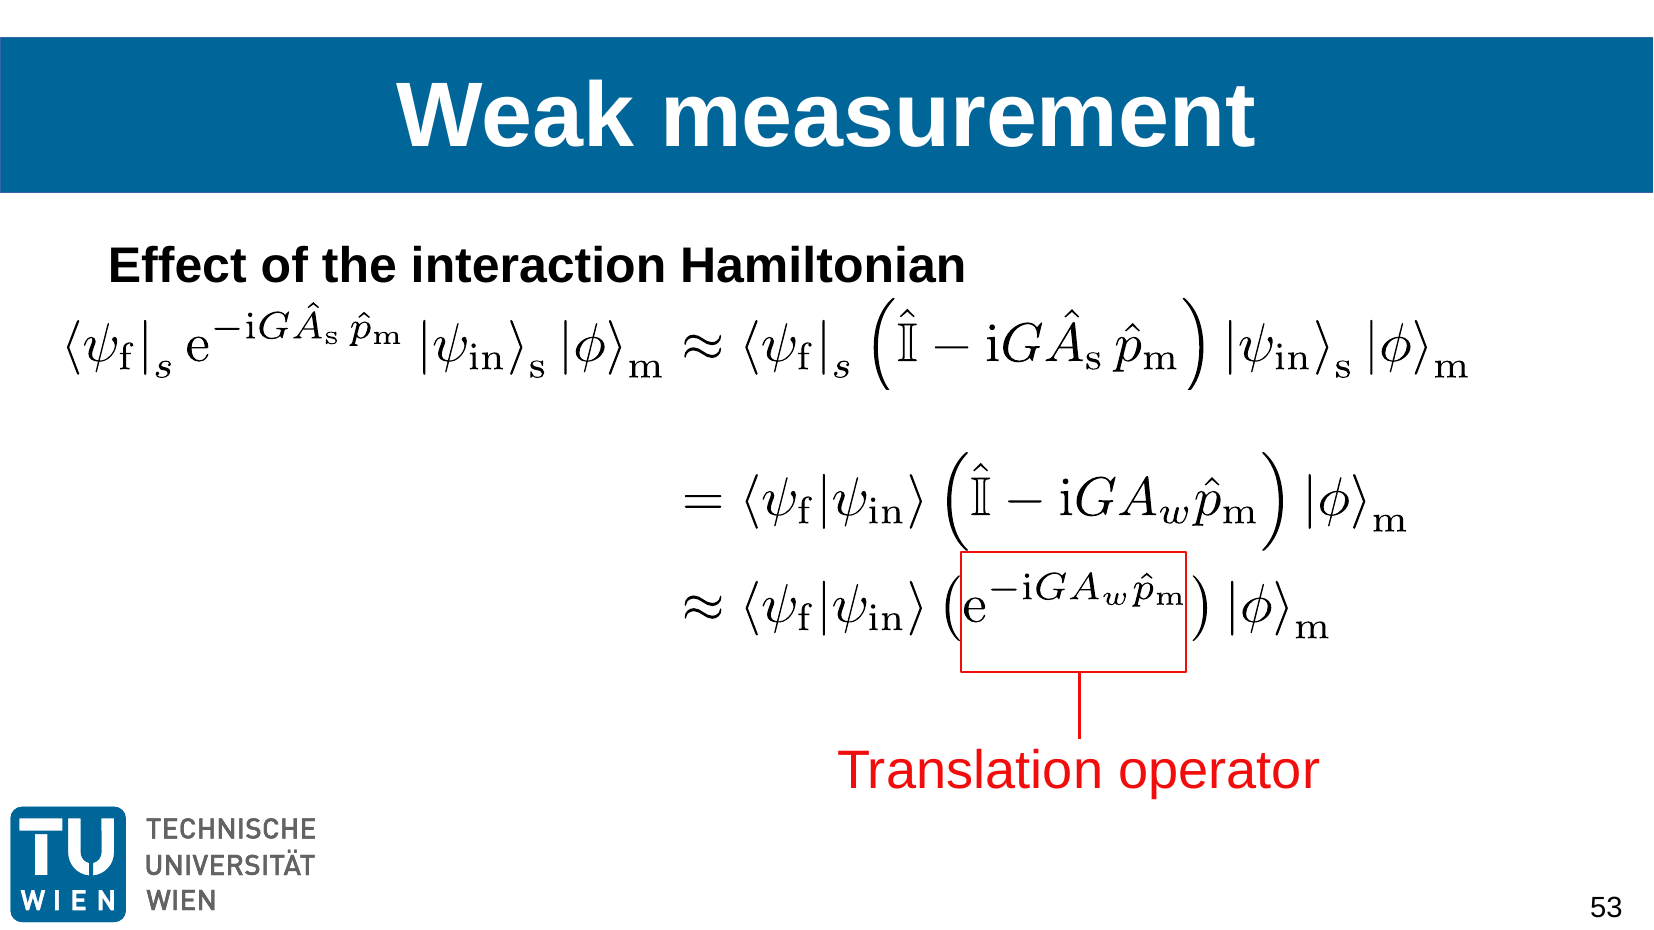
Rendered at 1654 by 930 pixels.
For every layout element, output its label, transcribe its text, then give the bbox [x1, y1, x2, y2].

picture [45, 285, 1485, 390]
list Effect of the interaction Hamiltonian [107, 236, 1186, 285]
title Weak measurement [0, 37, 1653, 193]
picture [962, 553, 1185, 660]
picture [675, 431, 1426, 660]
text_box Translation operator [822, 731, 1336, 808]
